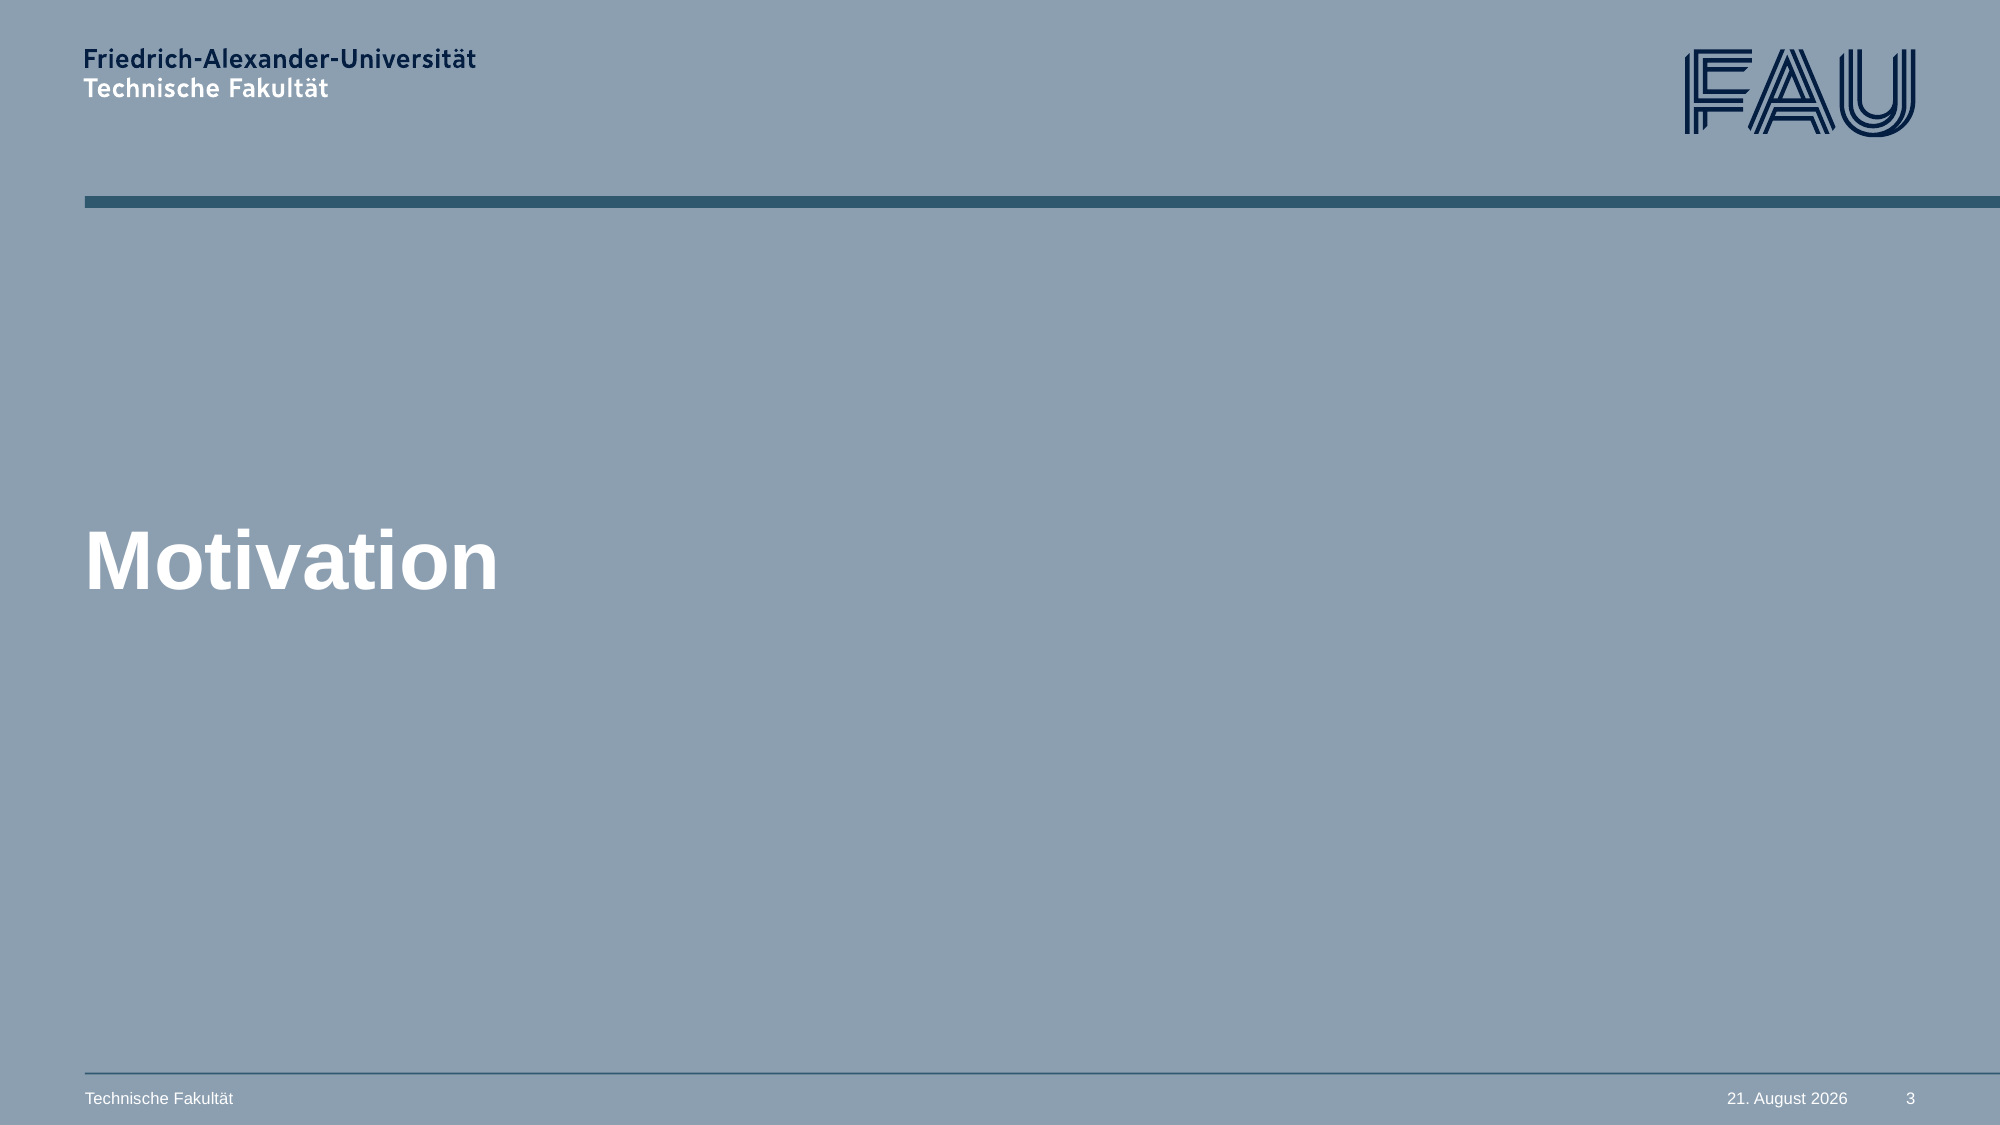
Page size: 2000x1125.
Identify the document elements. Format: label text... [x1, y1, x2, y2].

title Motivation [84, 471, 1916, 654]
